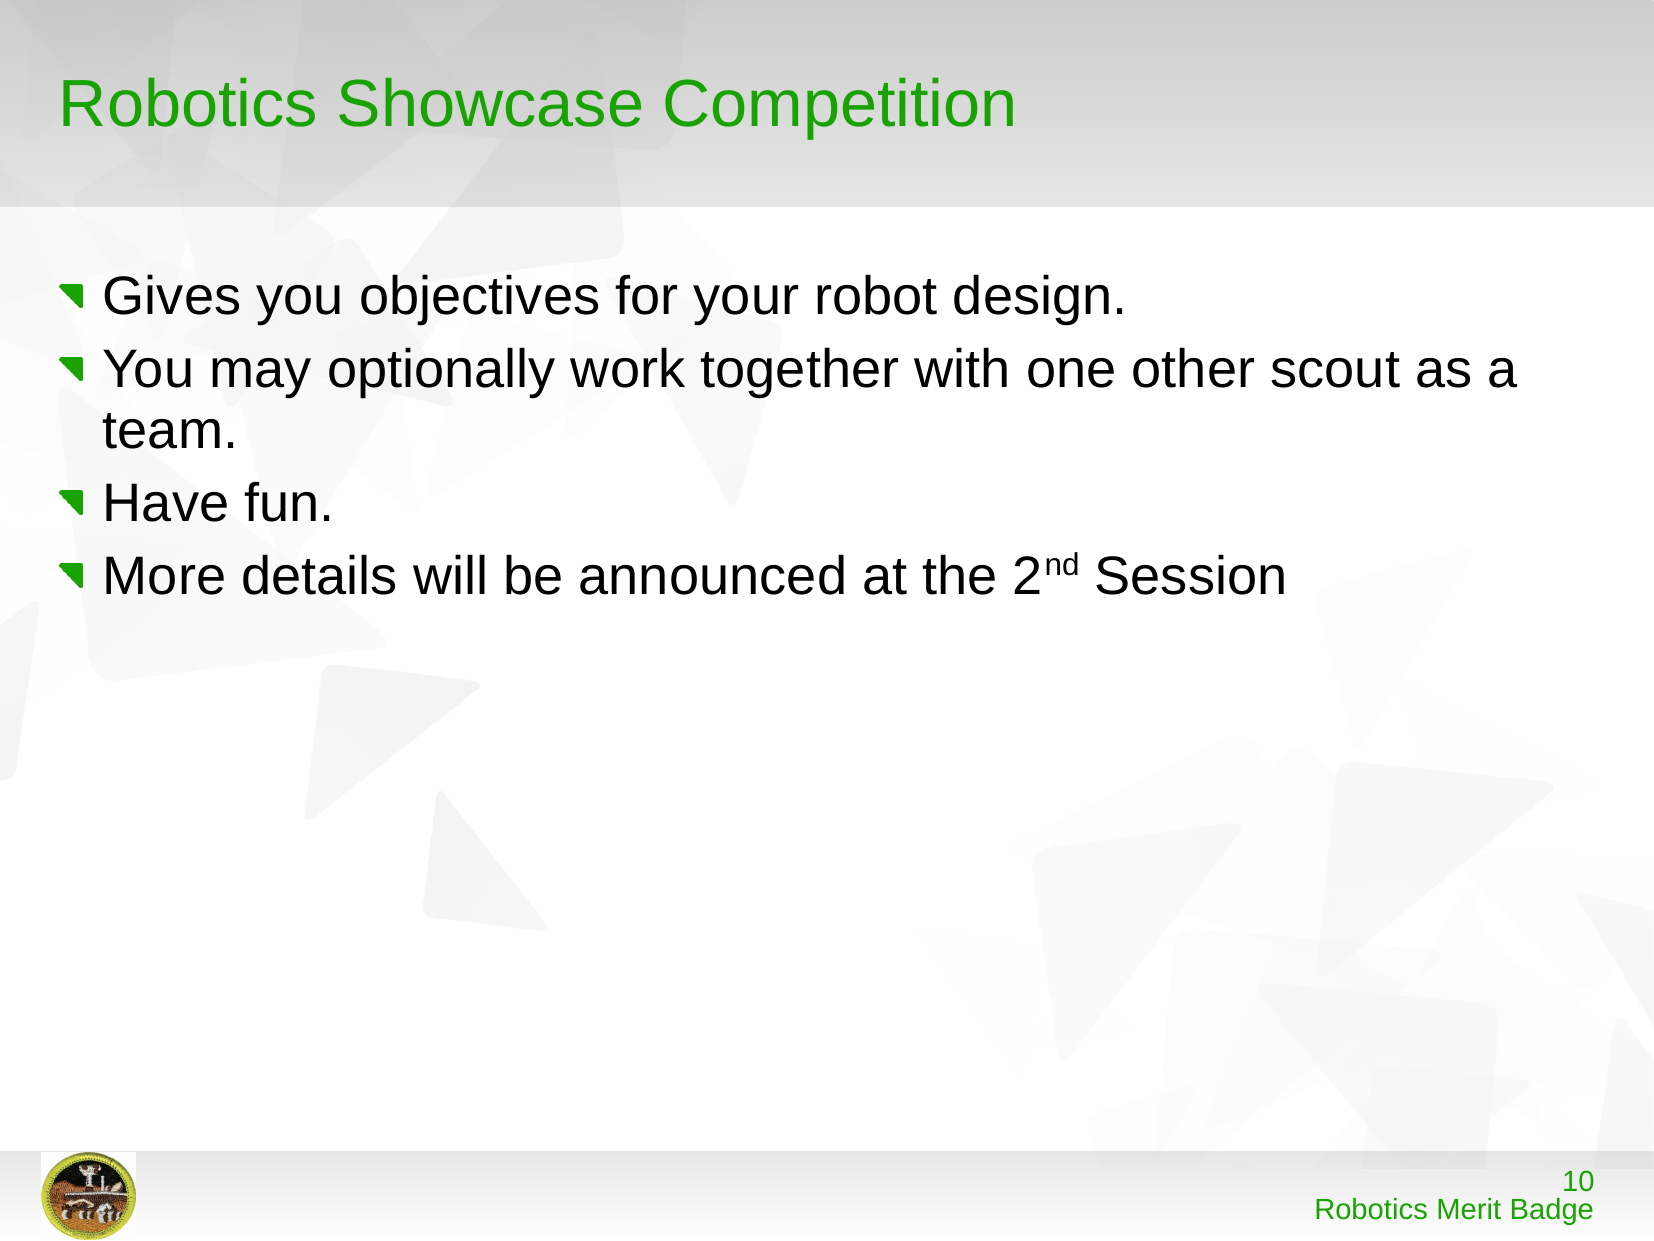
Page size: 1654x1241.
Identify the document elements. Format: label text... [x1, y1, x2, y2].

list Gives you objectives for your robot design. You may optionally work together with one other scout as a team. Have fun. More details will be announced at the 2nd Session [59, 265, 1595, 1104]
title Robotics Showcase Competition [59, 29, 1595, 178]
picture [915, 548, 1654, 1169]
picture [0, 0, 783, 931]
picture [41, 1152, 136, 1240]
